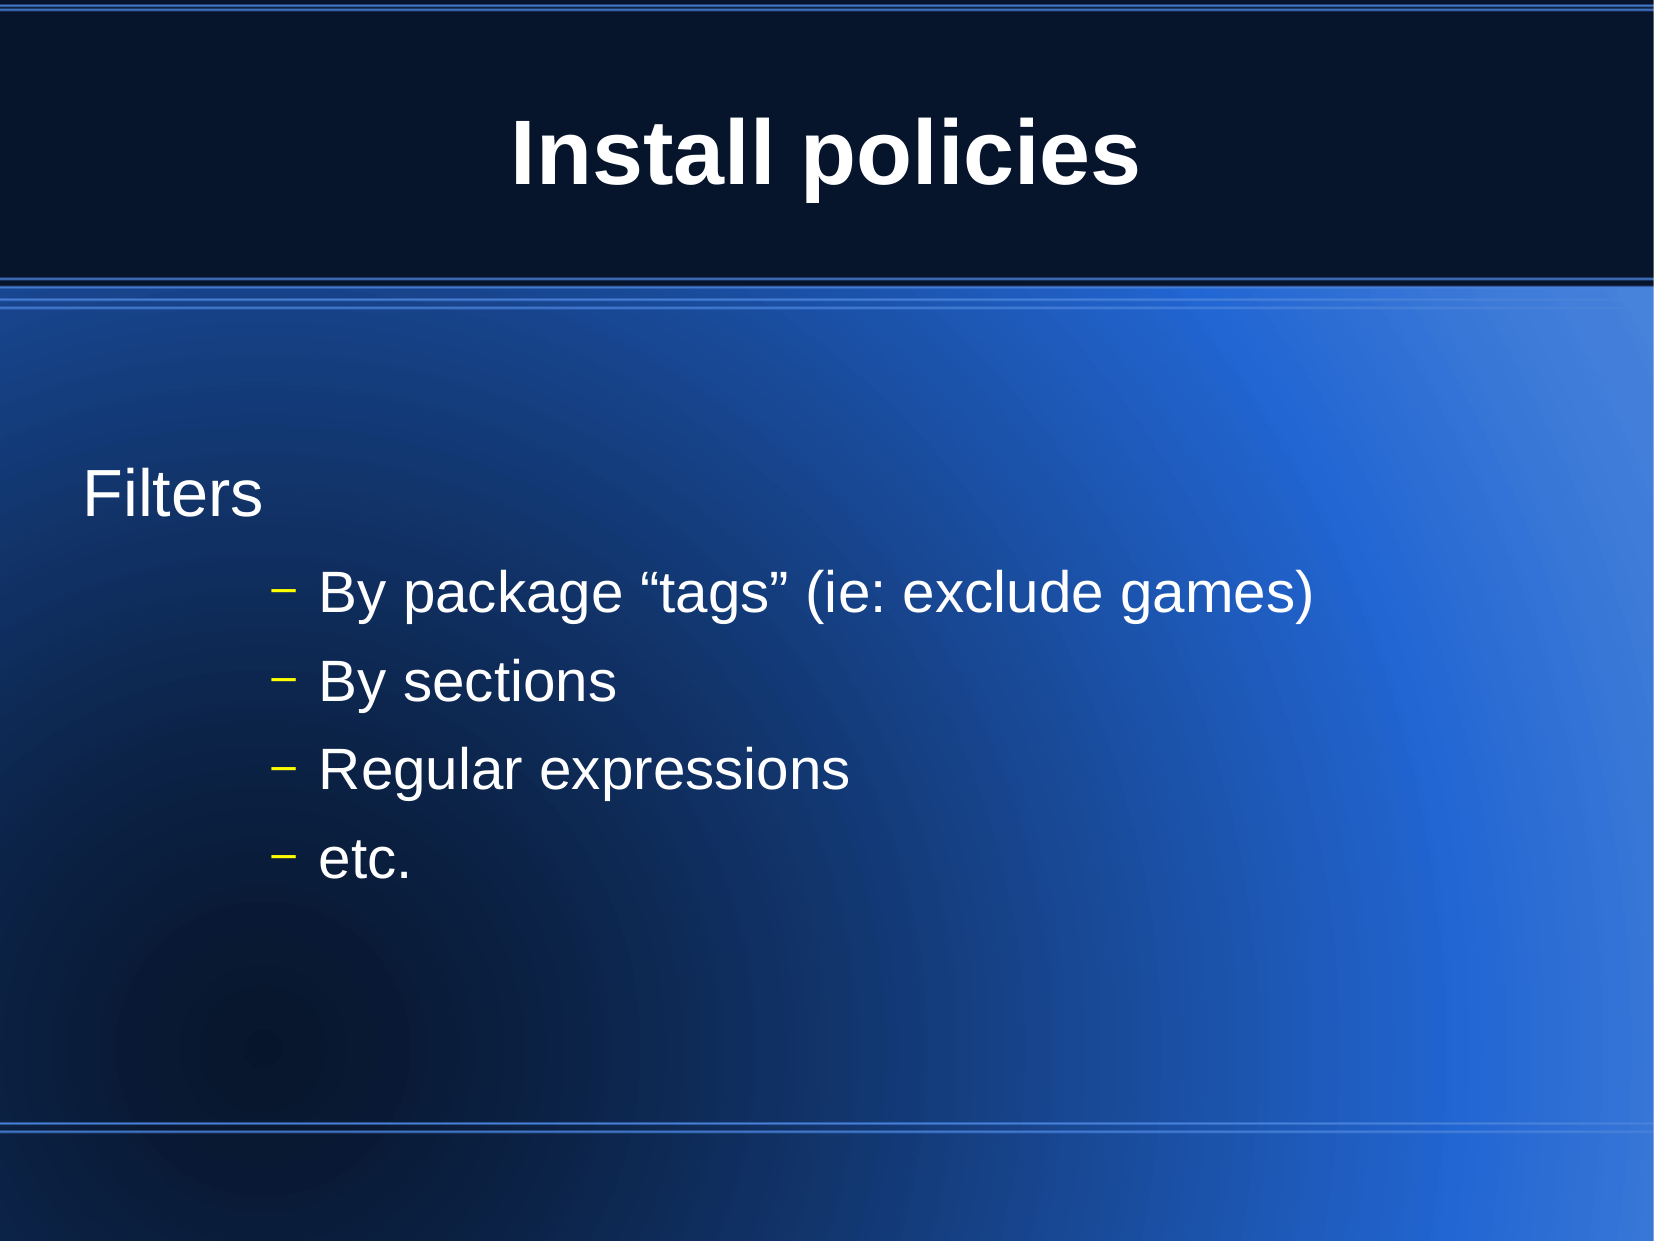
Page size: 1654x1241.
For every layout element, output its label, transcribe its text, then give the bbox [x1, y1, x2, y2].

title Install policies [82, 56, 1571, 250]
picture [0, 0, 1654, 1241]
list Filters By package “tags” (ie: exclude games) By sections Regular expressions etc. [82, 455, 1571, 910]
